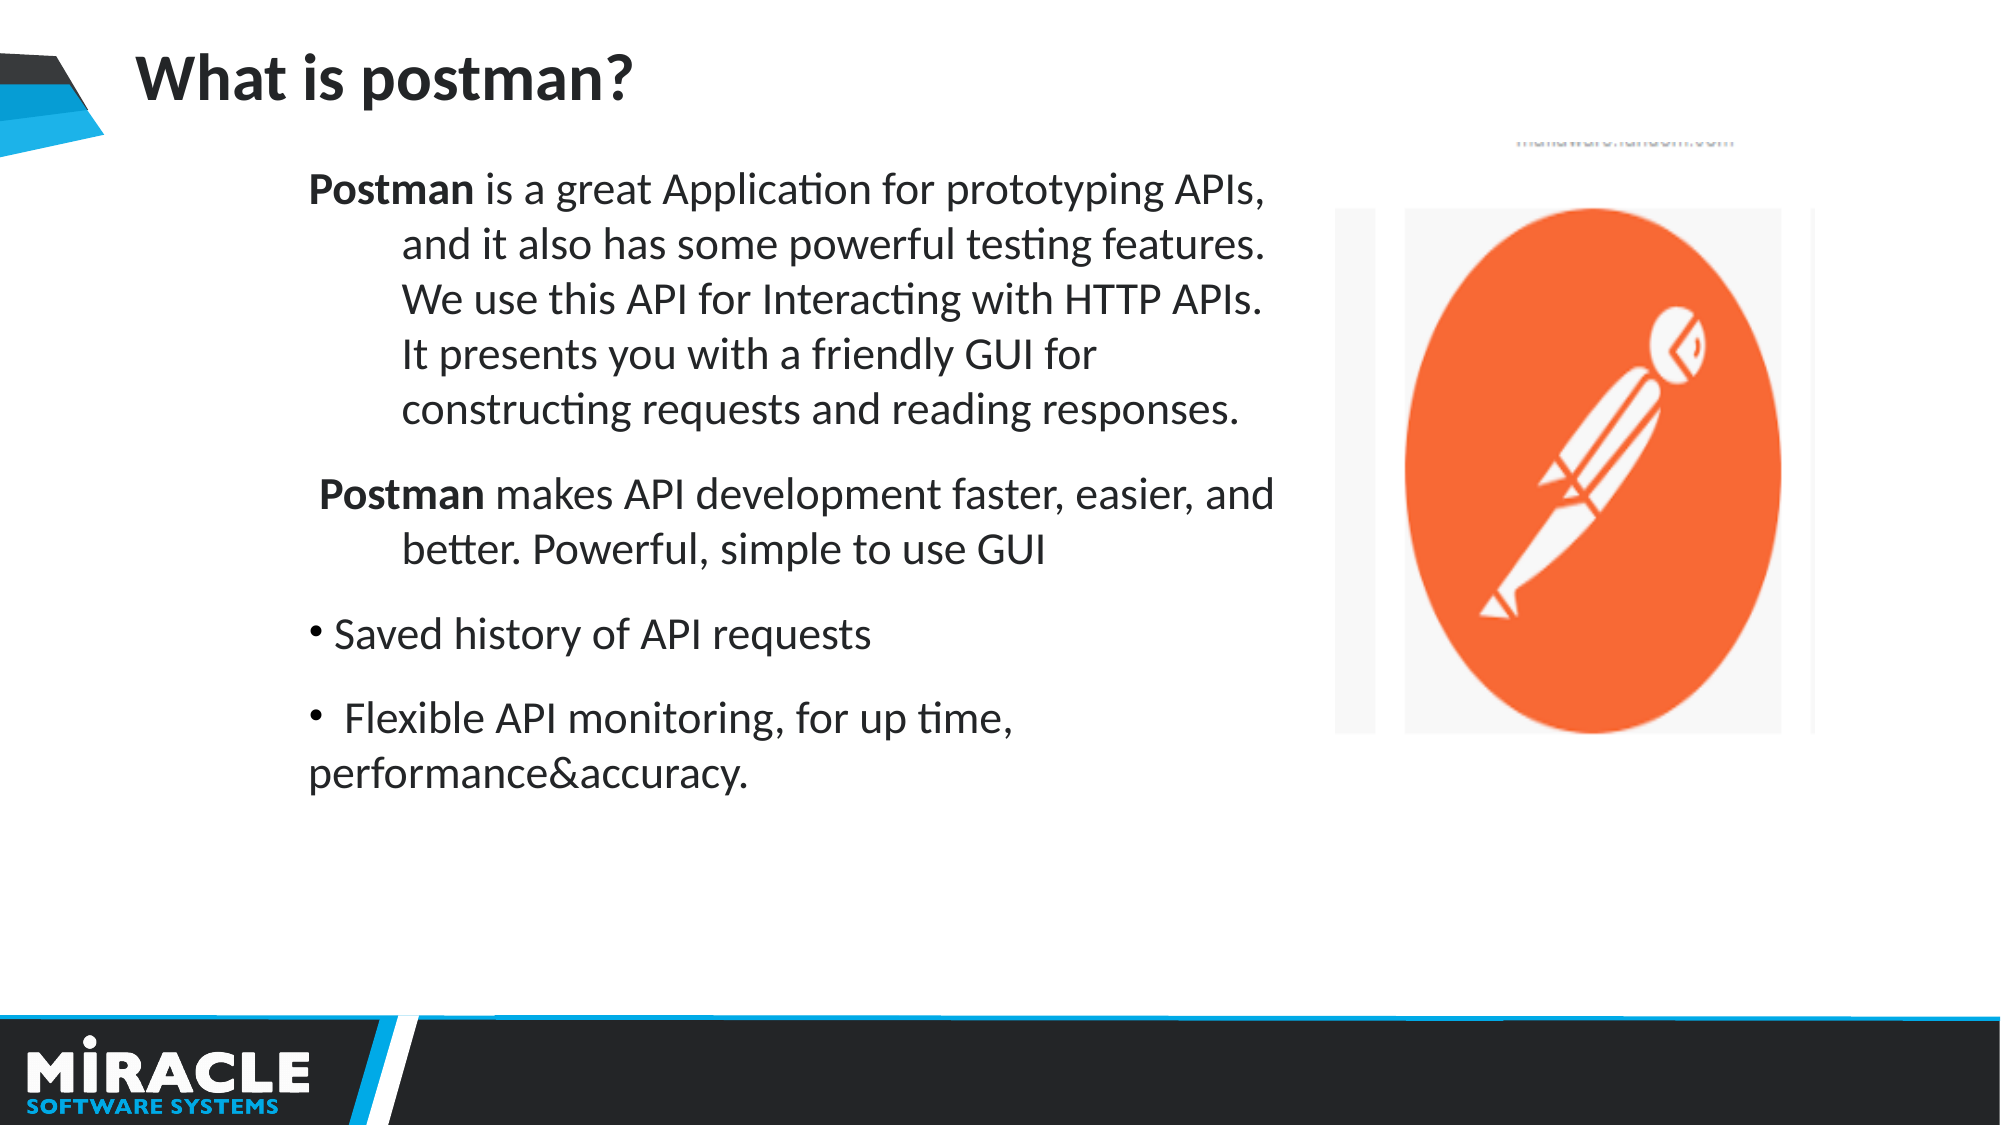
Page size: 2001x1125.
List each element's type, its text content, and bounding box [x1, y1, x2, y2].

text_box Postman is a great Application for prototyping APIs, and it also has some powerful testing features. We use this API for Interacting with HTTP APIs. It presents you with a friendly GUI for constructing requests and reading responses. Postman makes API development faster, easier, and better. Powerful, simple to use GUI Saved history of API requests Flexible API monitoring, for up time, performance&accuracy. [143, 151, 1305, 895]
picture [1335, 142, 1815, 751]
text_box What is postman? [121, 26, 1326, 174]
